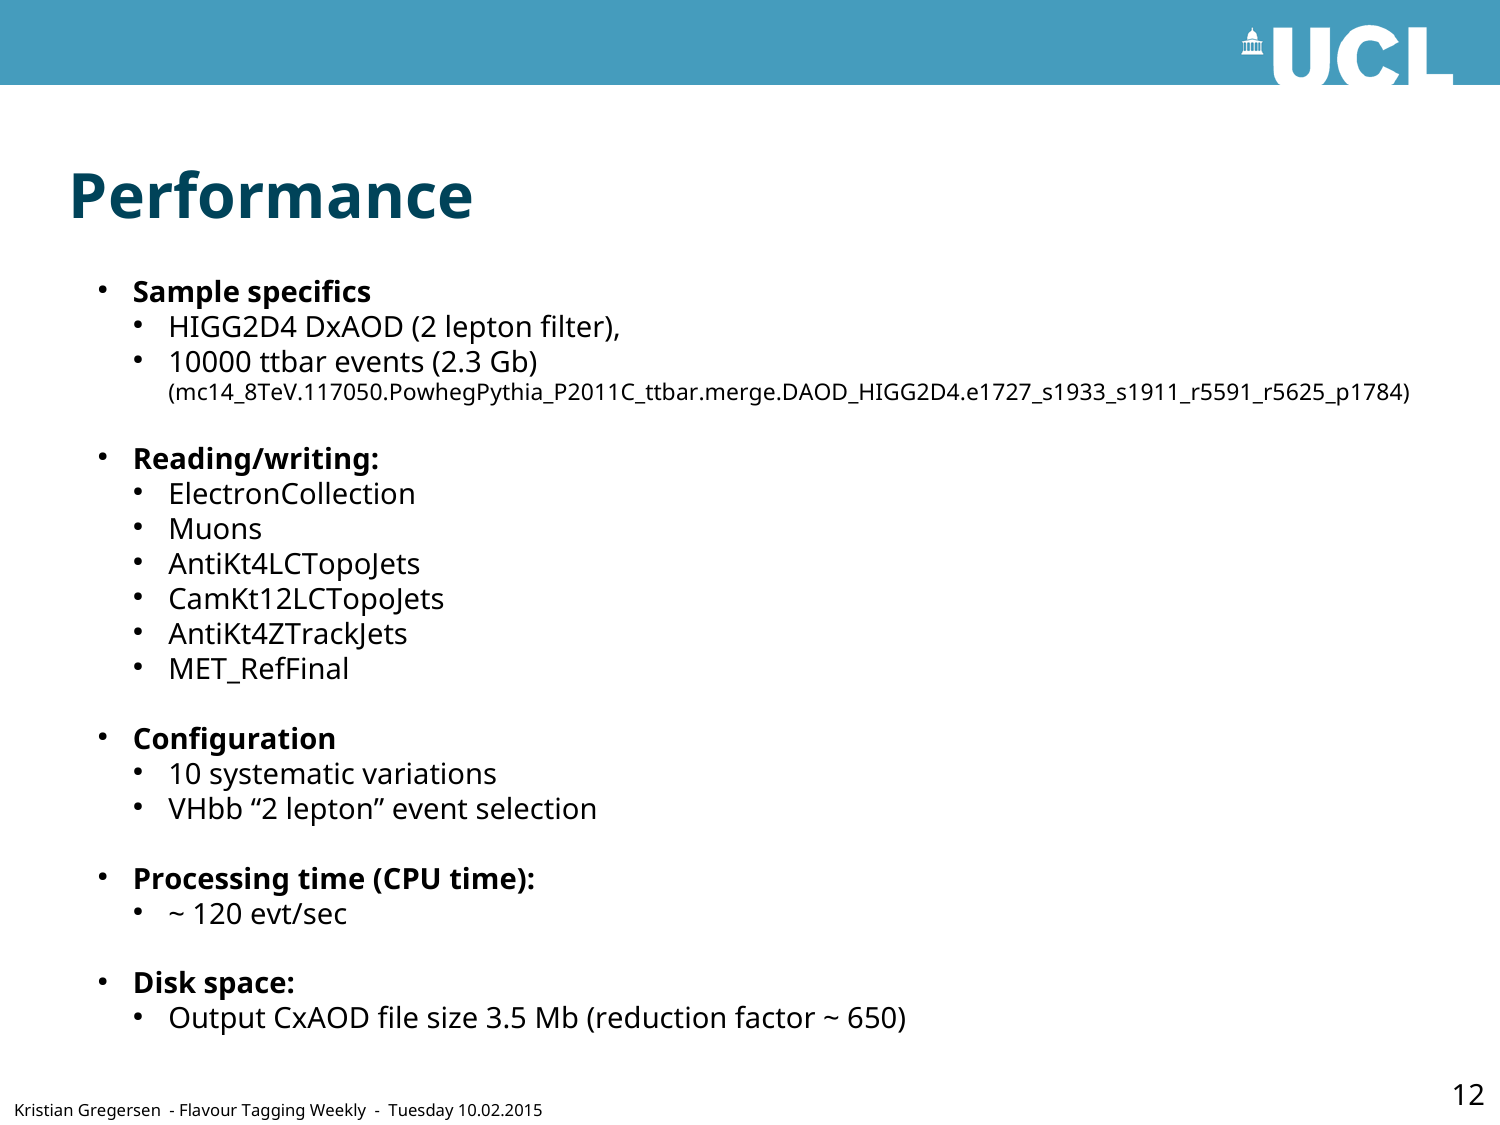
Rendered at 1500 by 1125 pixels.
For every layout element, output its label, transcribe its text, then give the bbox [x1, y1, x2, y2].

title Performance [54, 148, 1447, 378]
picture [0, 0, 1500, 85]
text_box Sample specifics HIGG2D4 DxAOD (2 lepton filter), 10000 ttbar events (2.3 Gb) (mc14_8TeV.117050.PowhegPythia_P2011C_ttbar.merge.DAOD_HIGG2D4.e1727_s1933_s1911_r5591_r5625_p1784) Reading/writing: ElectronCollection Muons AntiKt4LCTopoJets CamKt12LCTopoJets AntiKt4ZTrackJets MET_RefFinal Configuration 10 systematic variations VHbb “2 lepton” event selection Processing time (CPU time): ~ 120 evt/sec Disk space: Output CxAOD file size 3.5 Mb (reduction factor ~ 650) [82, 265, 1345, 1078]
